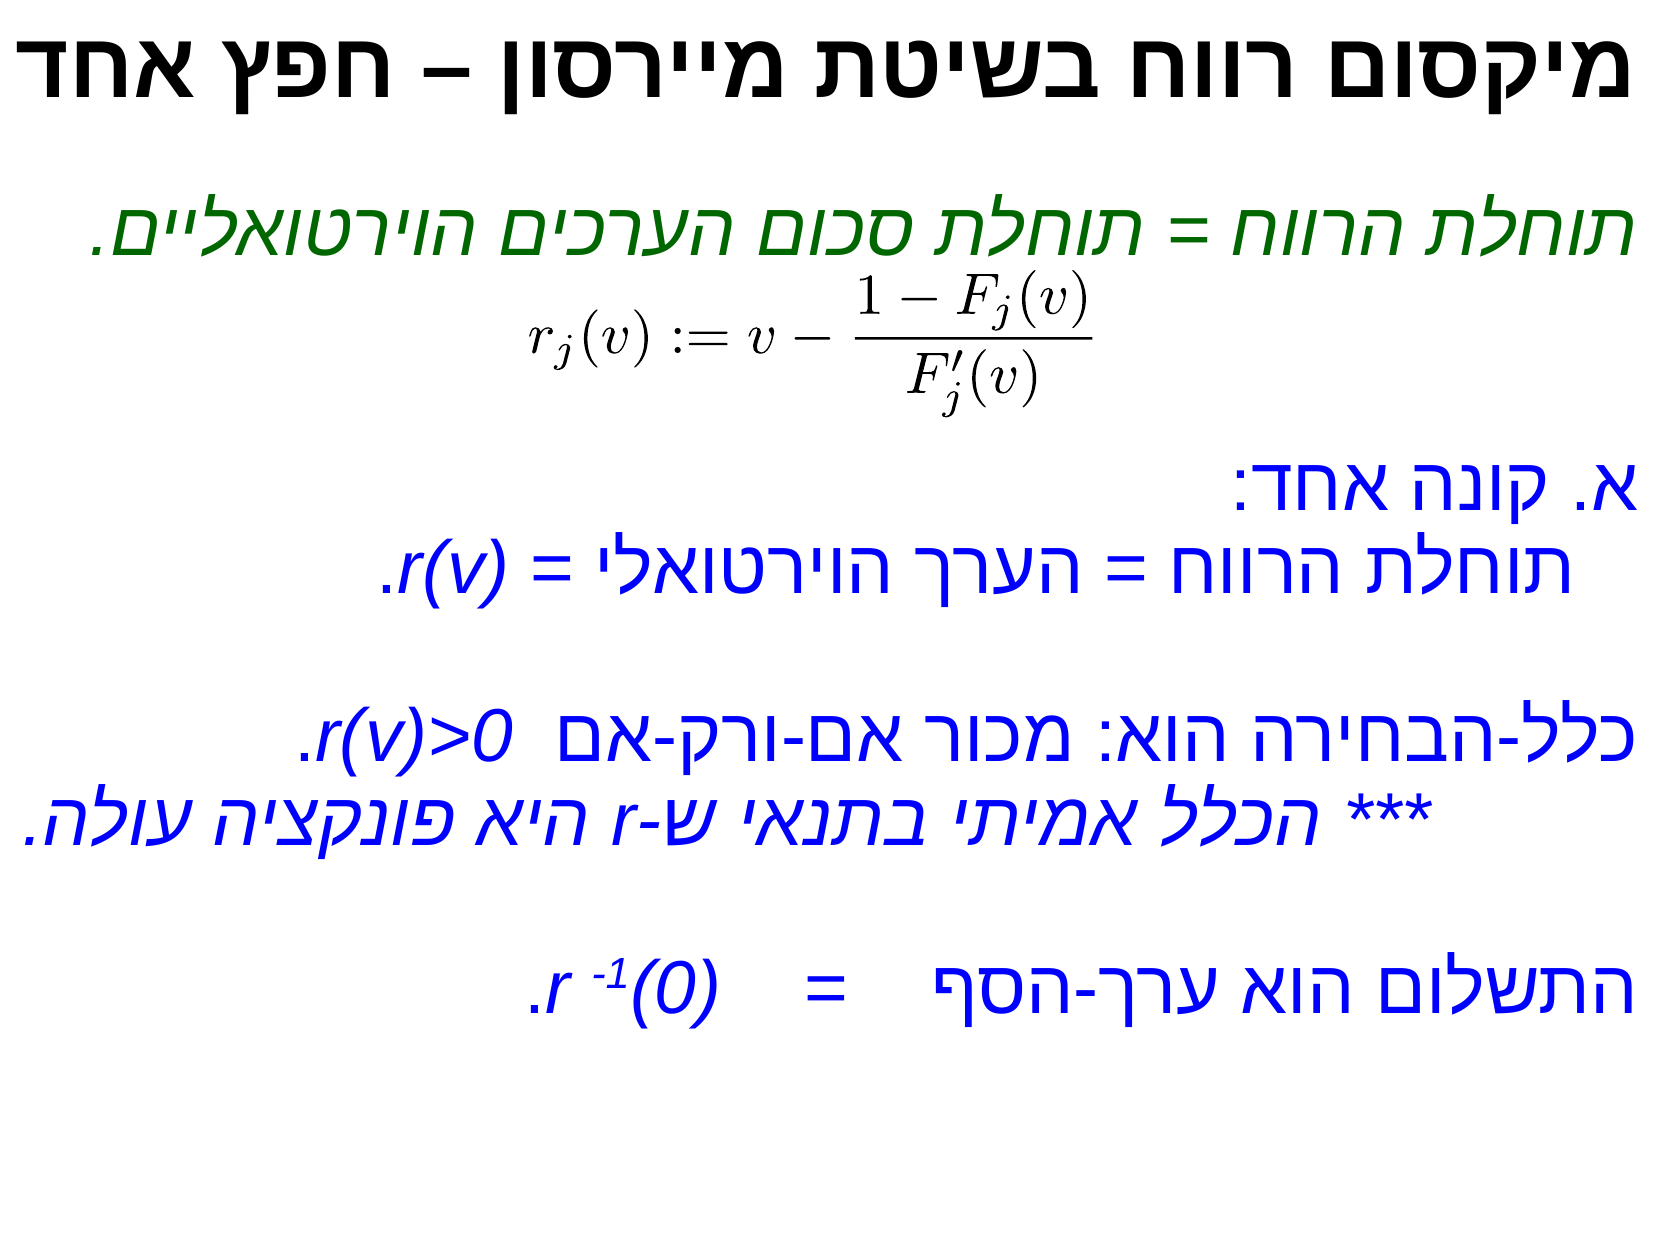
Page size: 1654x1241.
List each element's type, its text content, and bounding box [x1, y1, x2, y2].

text_box תוחלת הרווח = תוחלת סכום הערכים הוירטואליים. [0, 180, 1654, 287]
text_box [527, 270, 1093, 418]
title מיקסום רווח בשיטת מיירסון – חפץ אחד [0, 0, 1654, 136]
text_box א. קונה אחד: תוחלת הרווח = הערך הוירטואלי = r(v). כלל-הבחירה הוא: מכור אם-ורק-אם r(v)>0. *** הכלל אמיתי בתנאי ש-r היא פונקציה עולה. התשלום הוא ערך-הסף = r -1(0). [0, 434, 1654, 1098]
